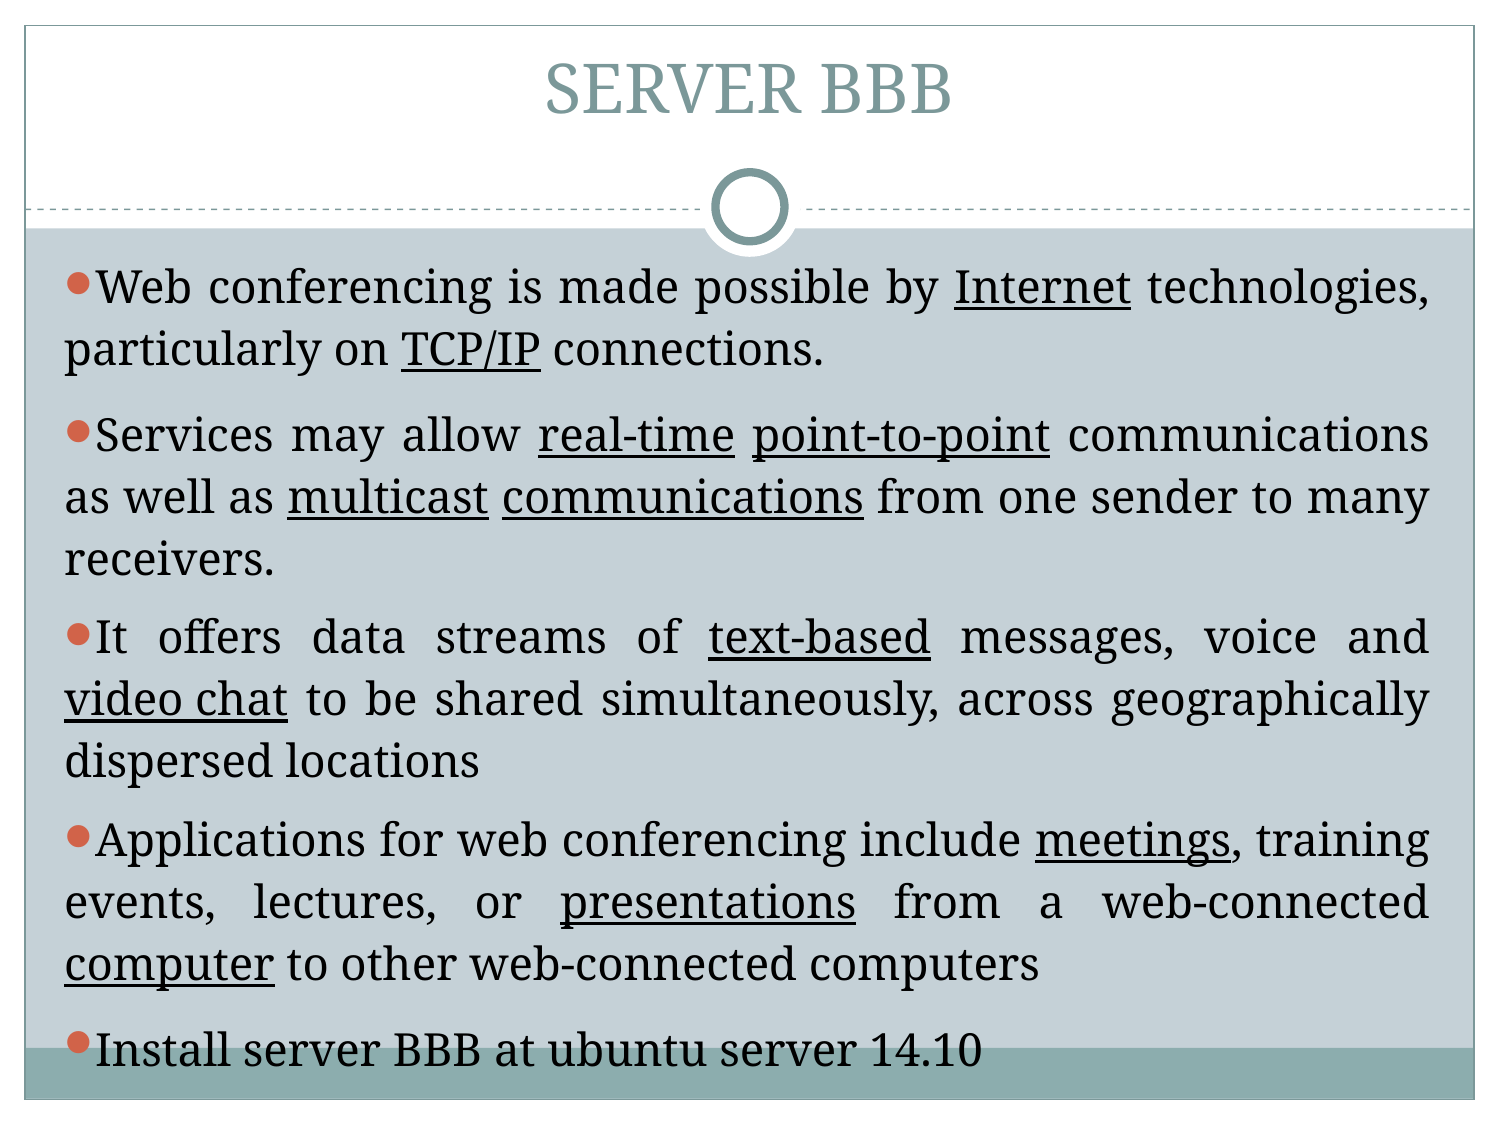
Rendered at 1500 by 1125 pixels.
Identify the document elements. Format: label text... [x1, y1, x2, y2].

list Web conferencing is made possible by Internet technologies, particularly on TCP/IP connections. Services may allow real-time point-to-point communications as well as multicast communications from one sender to many receivers. It offers data streams of text-based messages, voice and video chat to be shared simultaneously, across geographically dispersed locations Applications for web conferencing include meetings, training events, lectures, or presentations from a web-connected computer to other web-connected computers Install server BBB at ubuntu server 14.10 [49, 250, 1445, 1090]
title SERVER BBB [49, 37, 1450, 162]
